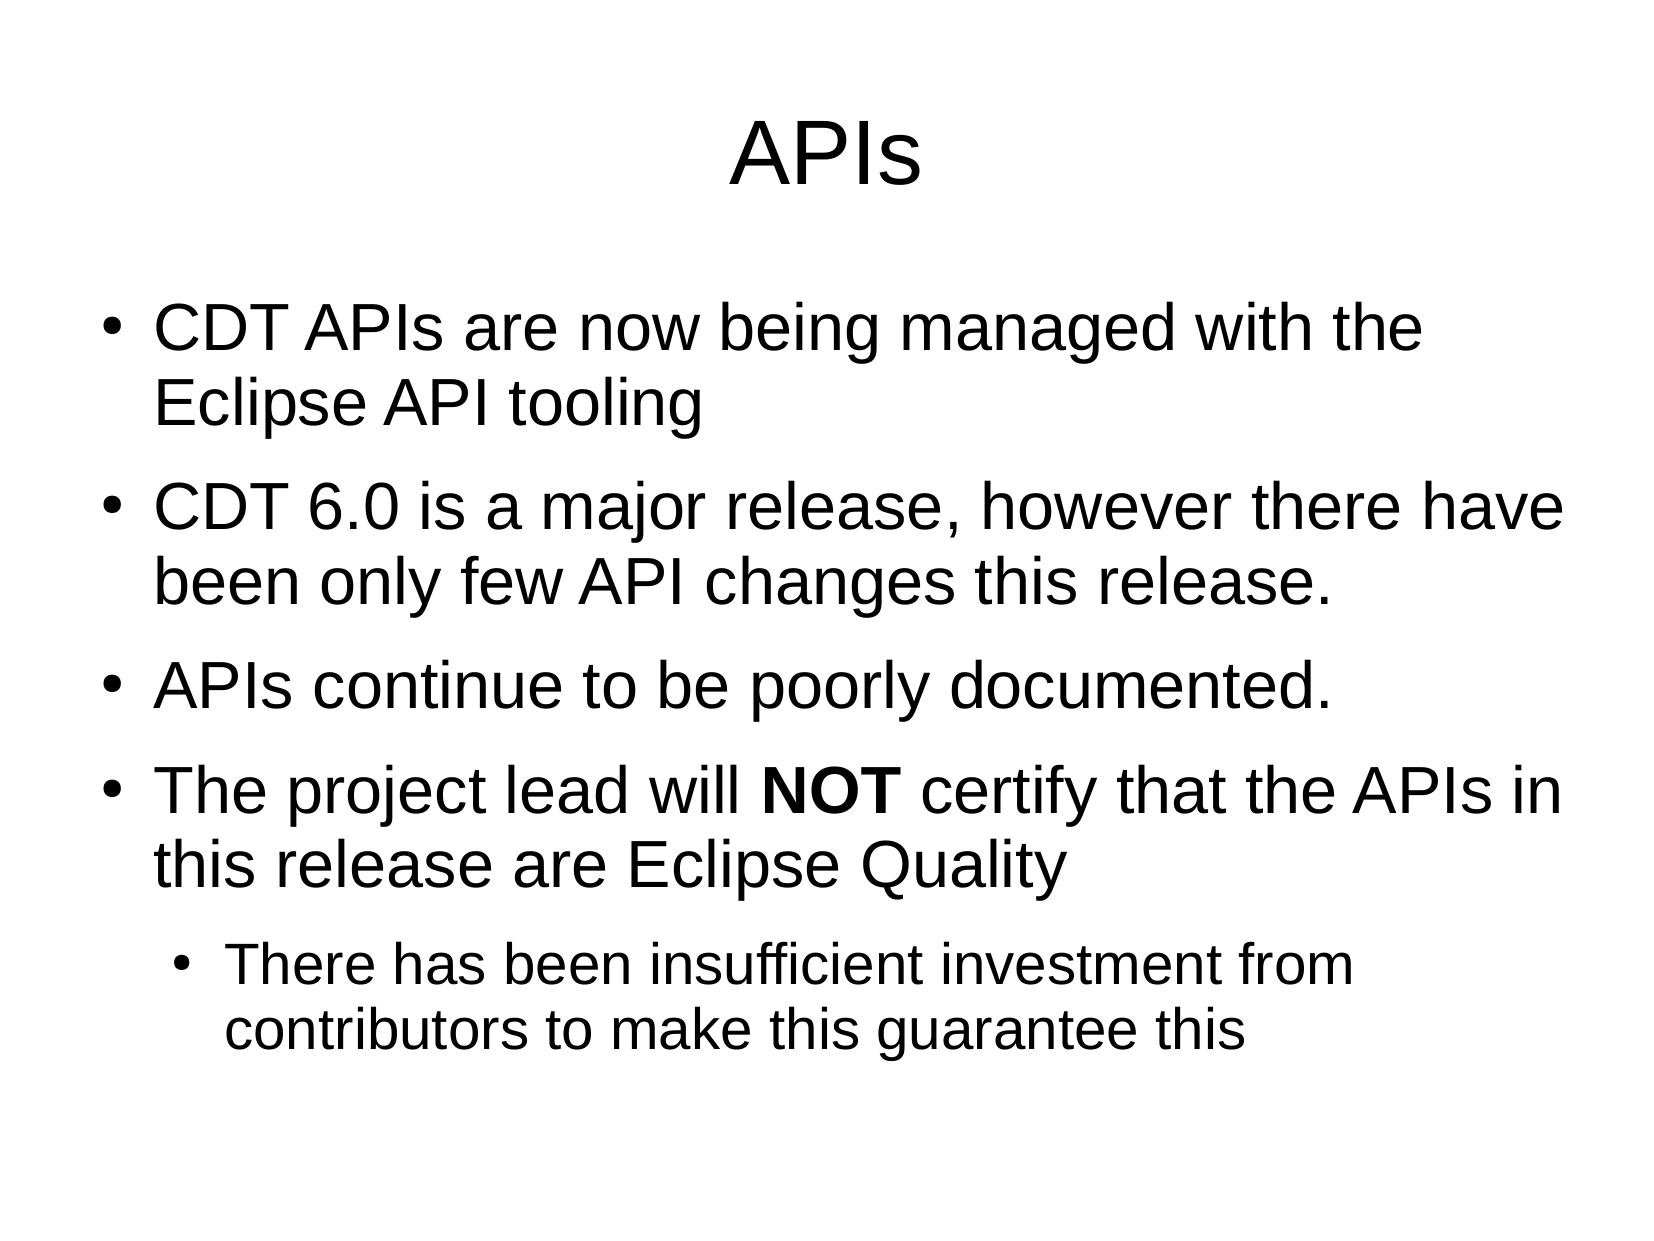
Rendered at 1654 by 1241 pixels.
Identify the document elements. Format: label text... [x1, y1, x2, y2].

list CDT APIs are now being managed with the Eclipse API tooling CDT 6.0 is a major release, however there have been only few API changes this release. APIs continue to be poorly documented. The project lead will NOT certify that the APIs in this release are Eclipse Quality There has been insufficient investment from contributors to make this guarantee this [82, 290, 1571, 1094]
title APIs [82, 56, 1571, 250]
